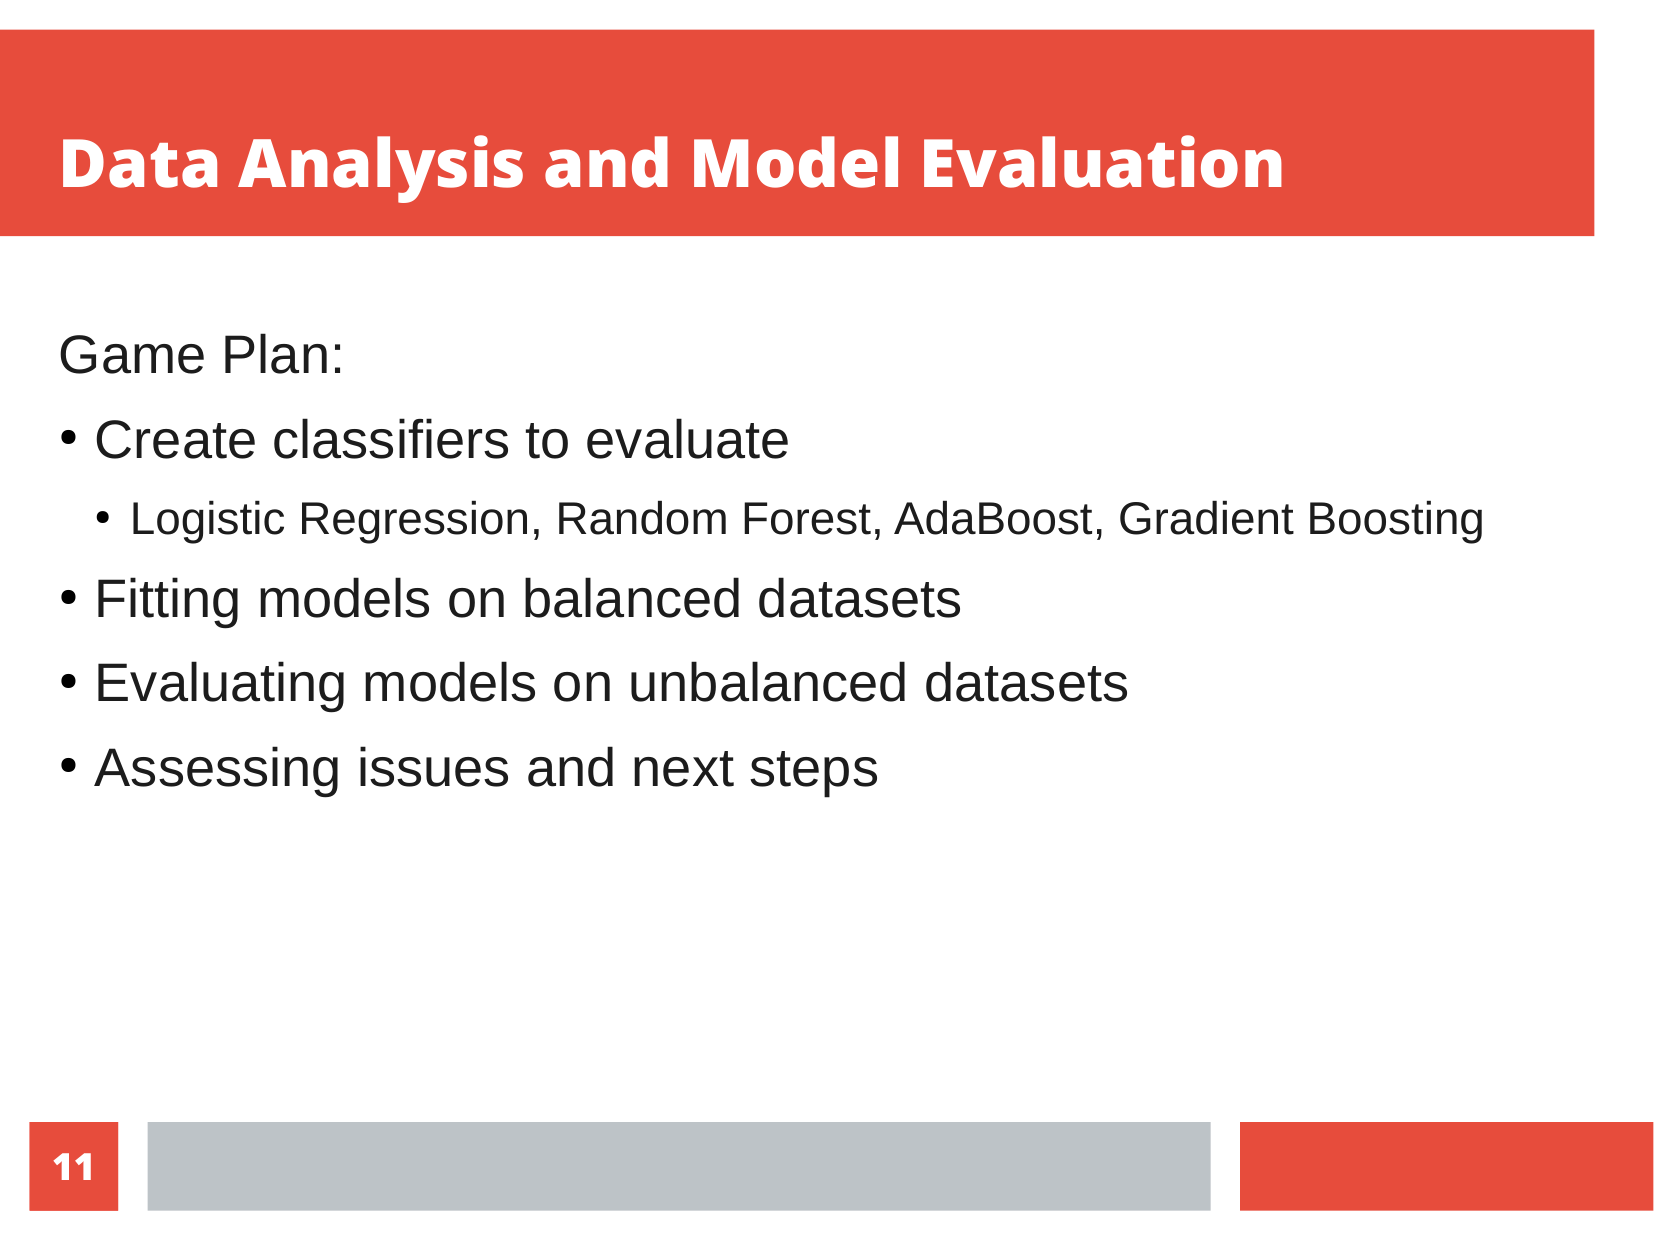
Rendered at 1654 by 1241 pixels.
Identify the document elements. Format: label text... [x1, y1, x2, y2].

list Game Plan: Create classifiers to evaluate Logistic Regression, Random Forest, AdaBoost, Gradient Boosting Fitting models on balanced datasets Evaluating models on unbalanced datasets Assessing issues and next steps [59, 324, 1565, 1093]
title Data Analysis and Model Evaluation [59, 59, 1595, 207]
